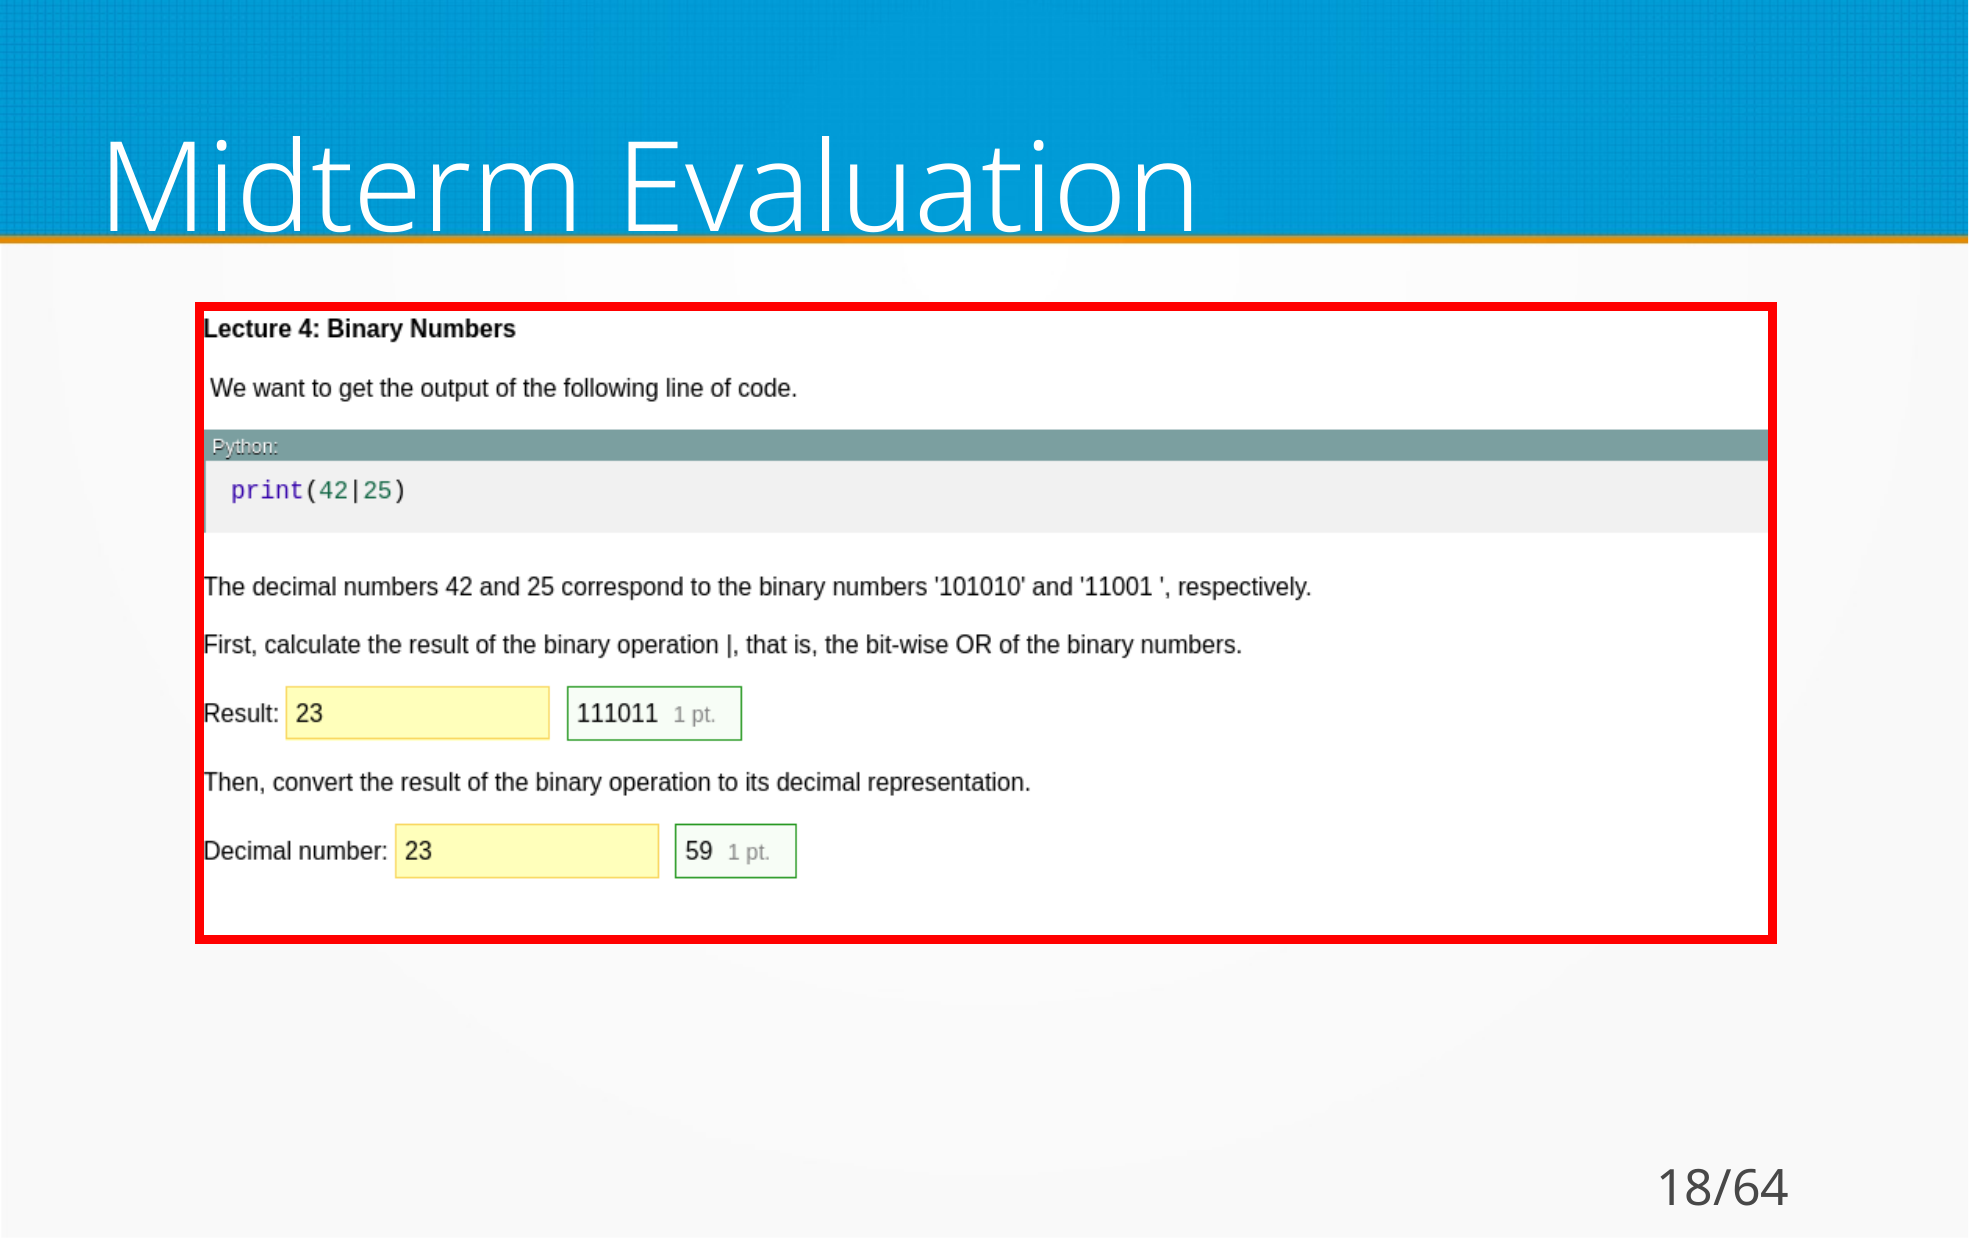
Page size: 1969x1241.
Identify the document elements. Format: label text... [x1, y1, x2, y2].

picture [0, 233, 1969, 1241]
title Midterm Evaluation [98, 49, 1870, 257]
